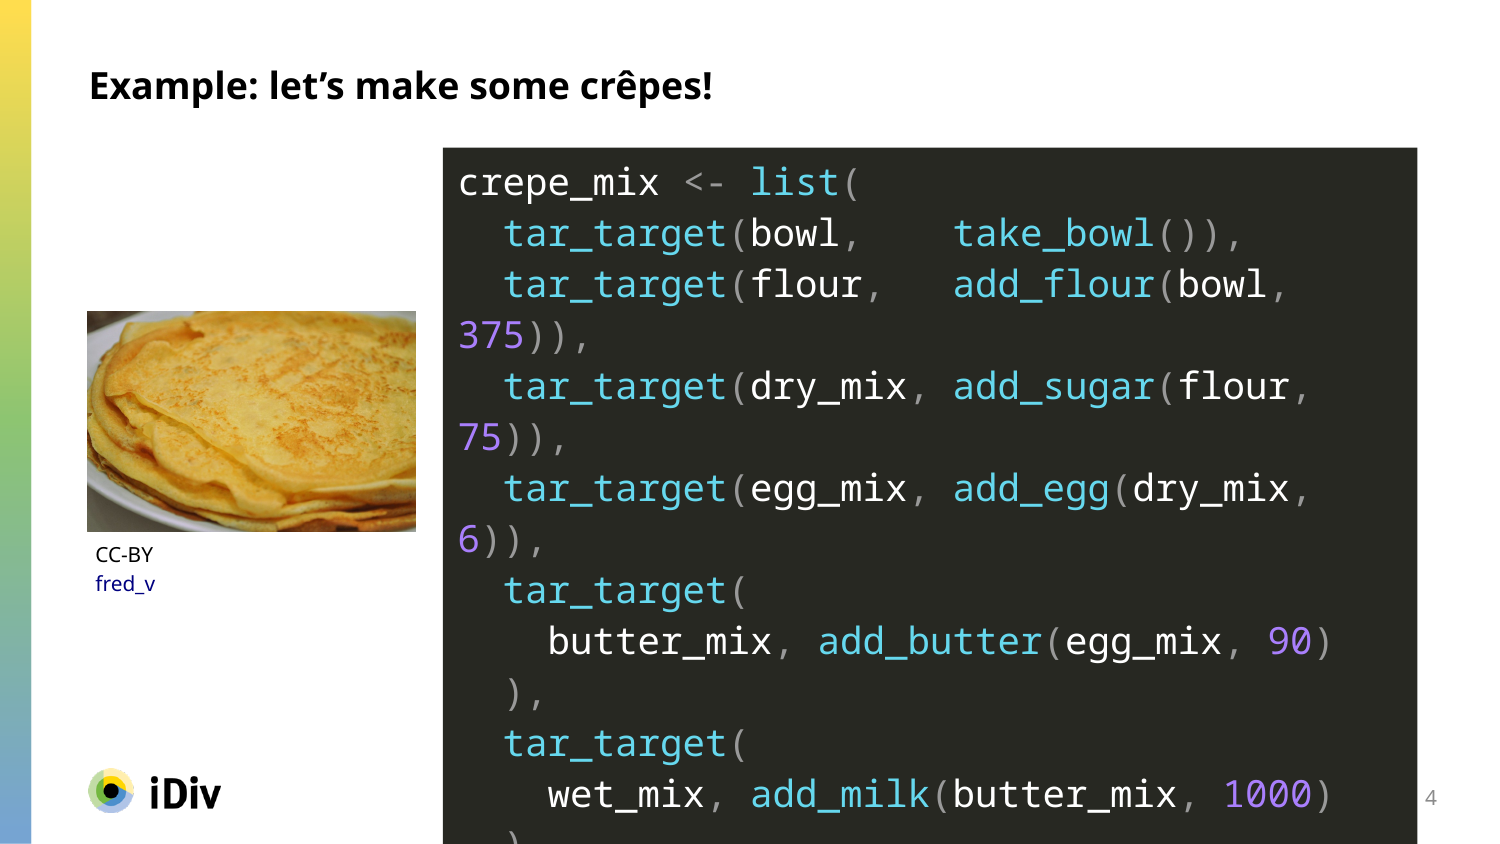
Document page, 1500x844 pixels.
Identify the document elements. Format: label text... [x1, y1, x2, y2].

text_box CC-BY fred_v [80, 533, 201, 599]
text_box crepe_mix <- list( tar_target(bowl, take_bowl()), tar_target(flour, add_flour(bowl, 375)), tar_target(dry_mix, add_sugar(flour, 75)), tar_target(egg_mix, add_egg(dry_mix, 6)), tar_target( butter_mix, add_butter(egg_mix, 90) ), tar_target( wet_mix, add_milk(butter_mix, 1000) ), tar_target(ready_mix, whisk(wet_mix)), tar_target(crepes, cook_in_pan(ready_mix)) ) tar_make(crepes) # Run the pipeline! [442, 147, 1418, 763]
list Example: let’s make some crêpes! [88, 61, 1437, 157]
slide_number <number> [1418, 767, 1437, 813]
picture [0, 0, 1500, 844]
